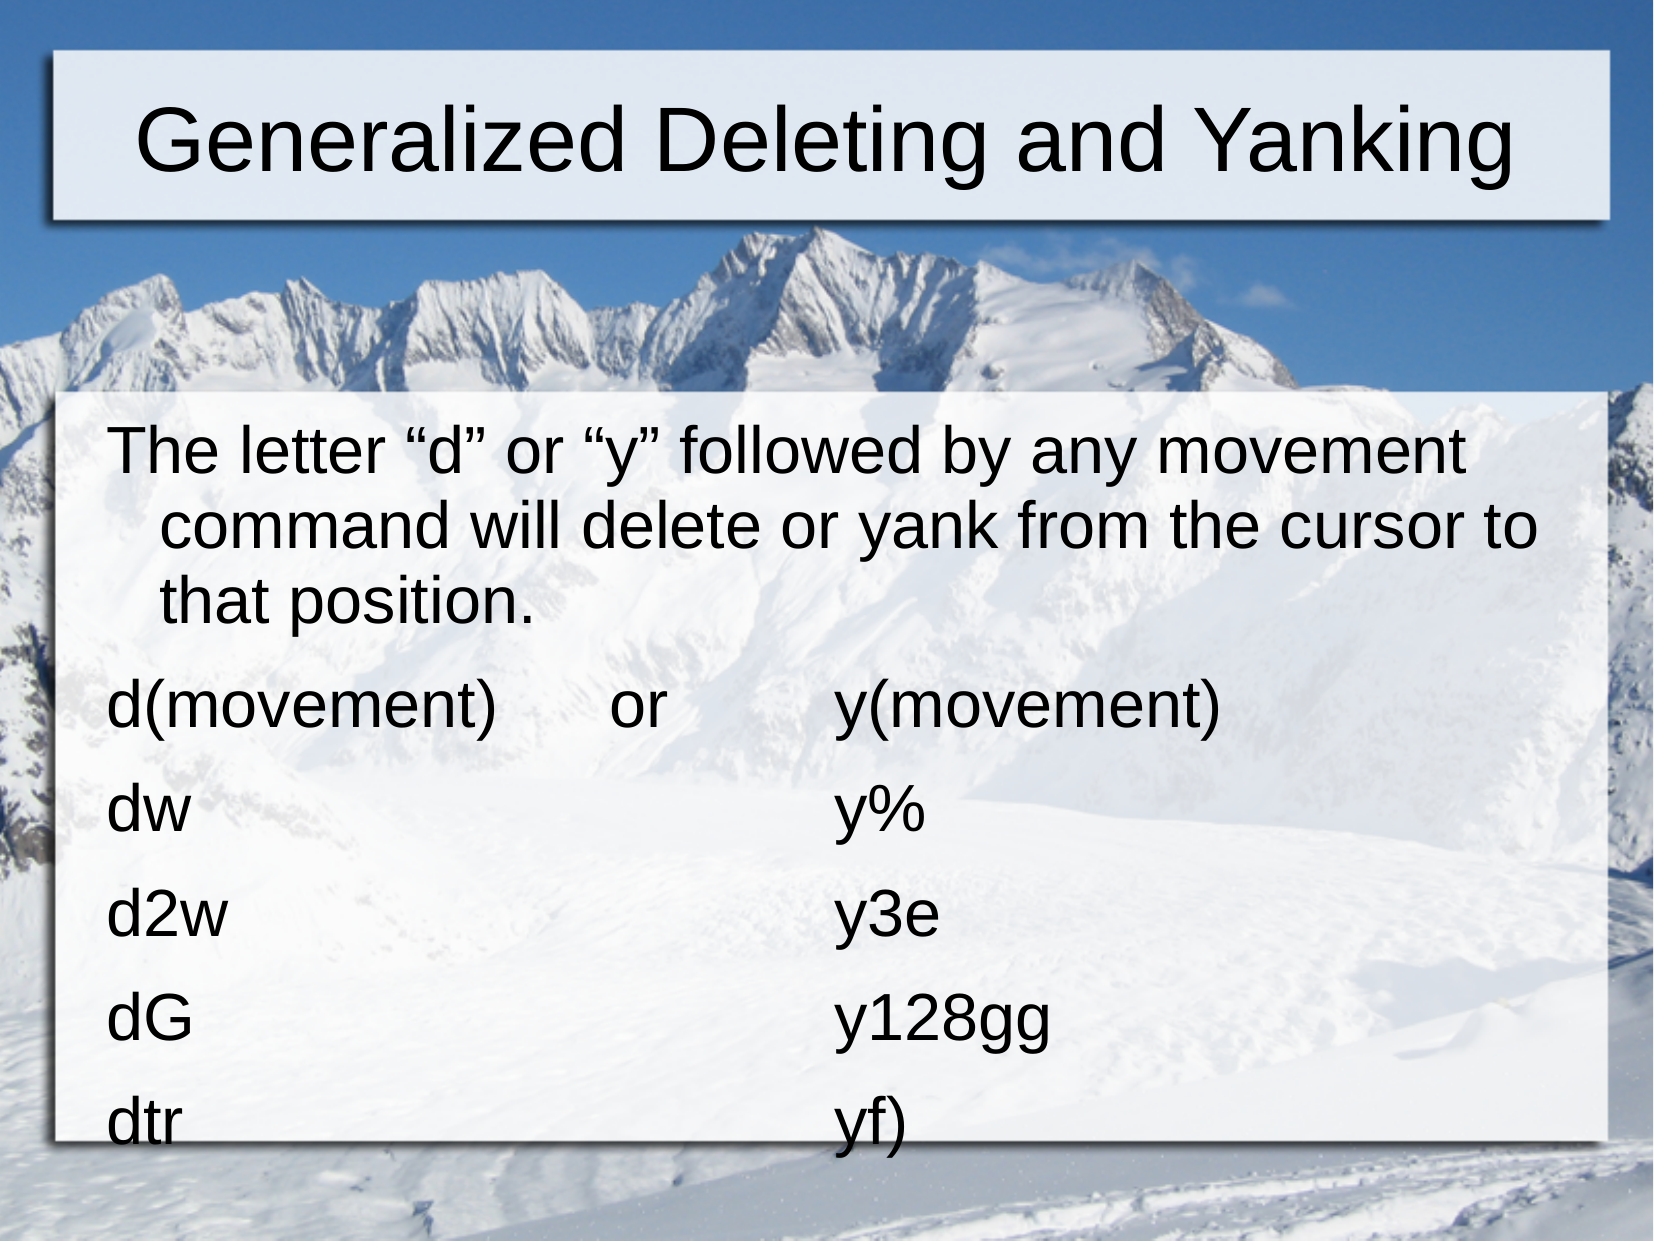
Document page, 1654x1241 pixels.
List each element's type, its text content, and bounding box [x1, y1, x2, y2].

list The letter “d” or “y” followed by any movement command will delete or yank from the cursor to that position. d(movement) or y(movement) dw y% d2w y3e dG y128gg dtr yf) [88, 413, 1571, 1159]
picture [0, 0, 1654, 1241]
title Generalized Deleting and Yanking [58, 61, 1594, 219]
